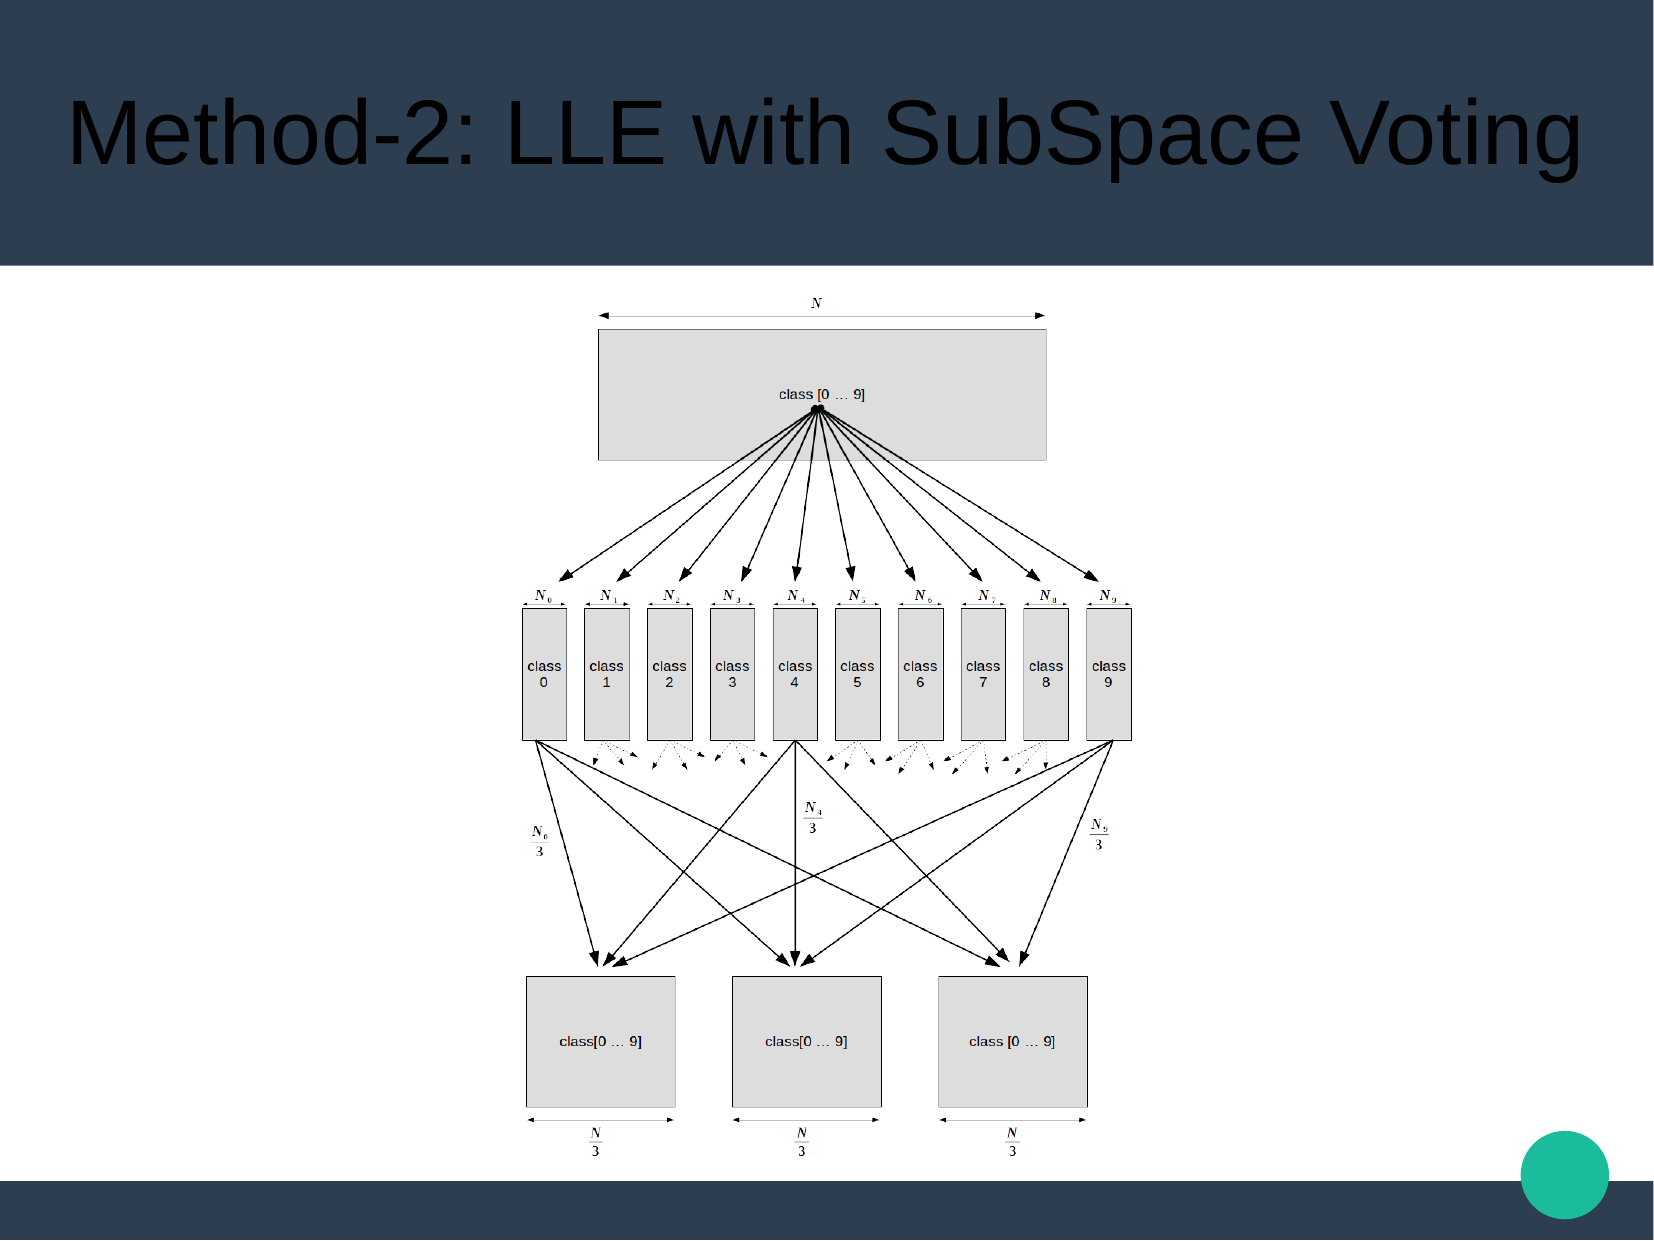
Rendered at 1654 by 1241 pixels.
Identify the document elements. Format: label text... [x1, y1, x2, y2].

picture [481, 277, 1172, 1171]
text_box Method-2: LLE with SubSpace Voting [58, 49, 1595, 207]
